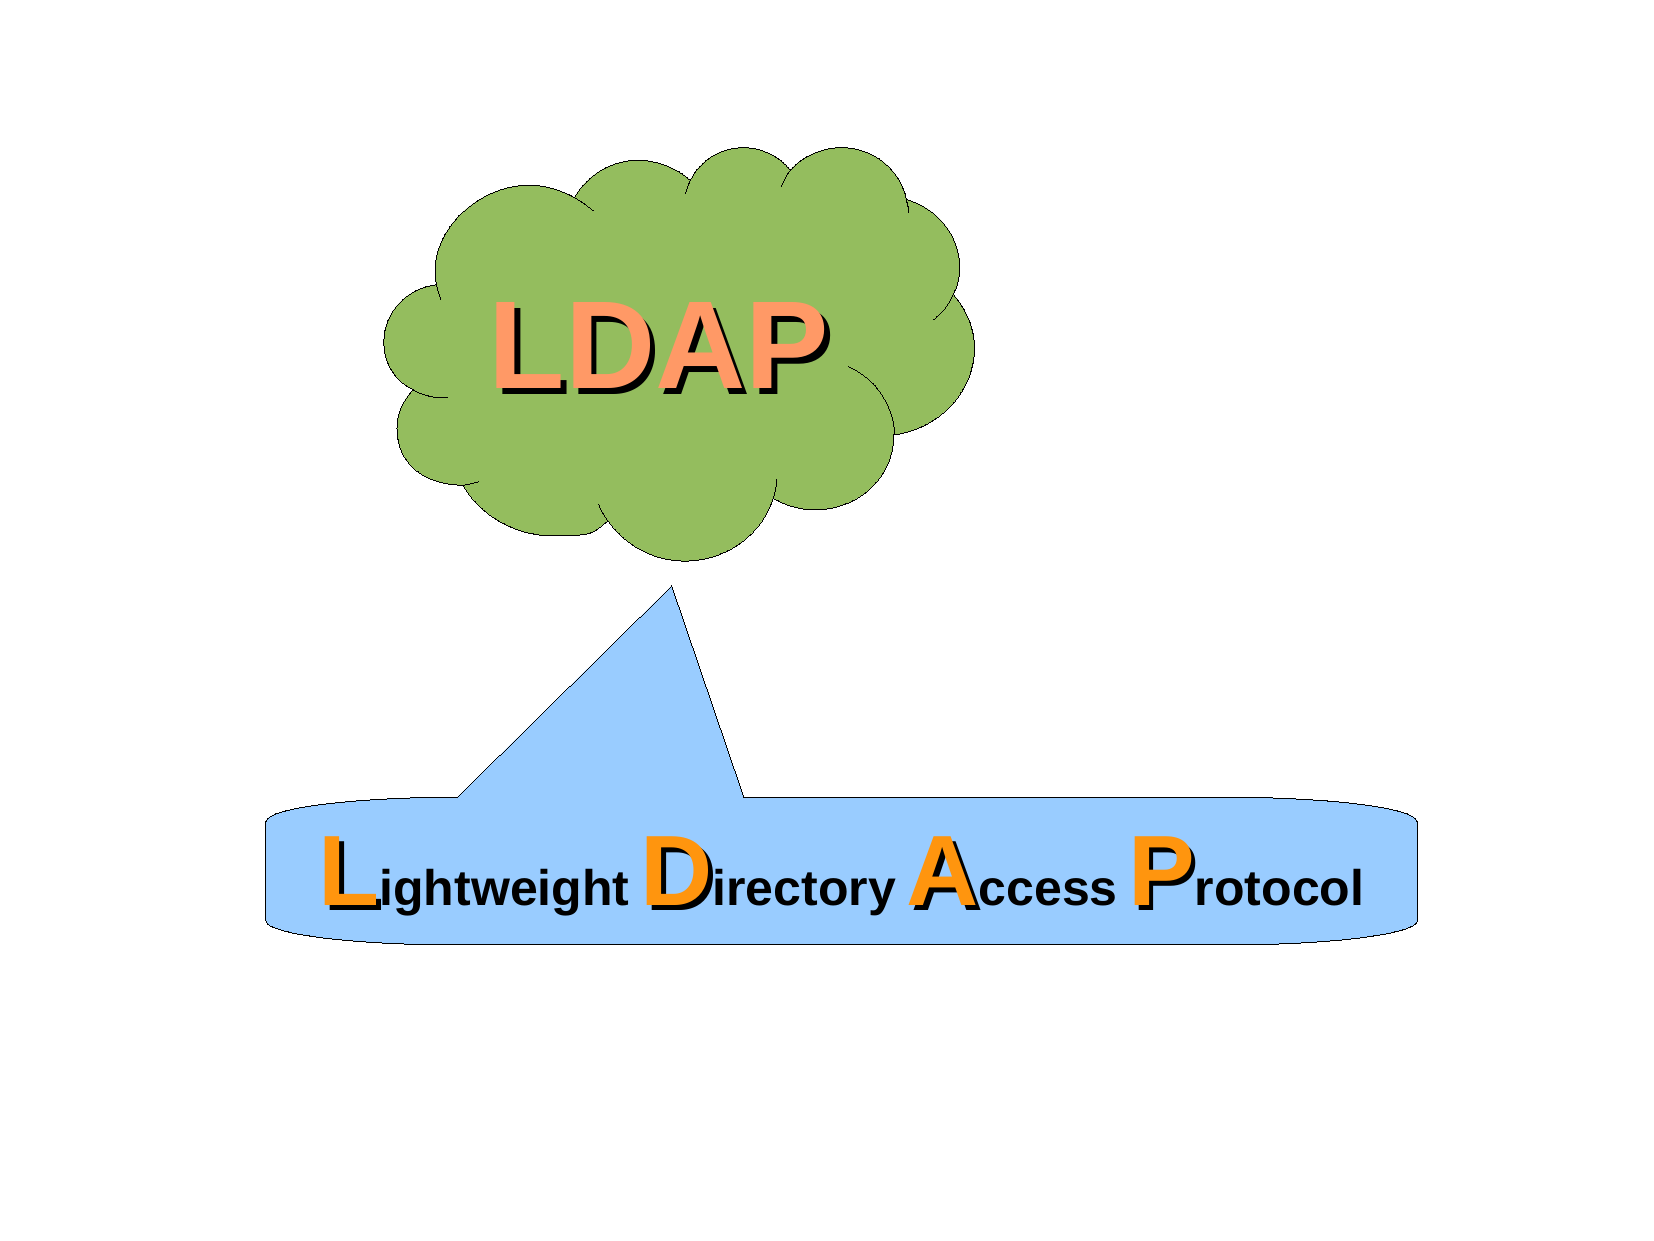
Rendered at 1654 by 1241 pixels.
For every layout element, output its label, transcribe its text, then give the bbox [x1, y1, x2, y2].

text_box Lightweight Directory Access Protocol [265, 585, 1418, 945]
text_box LDAP [383, 147, 975, 562]
